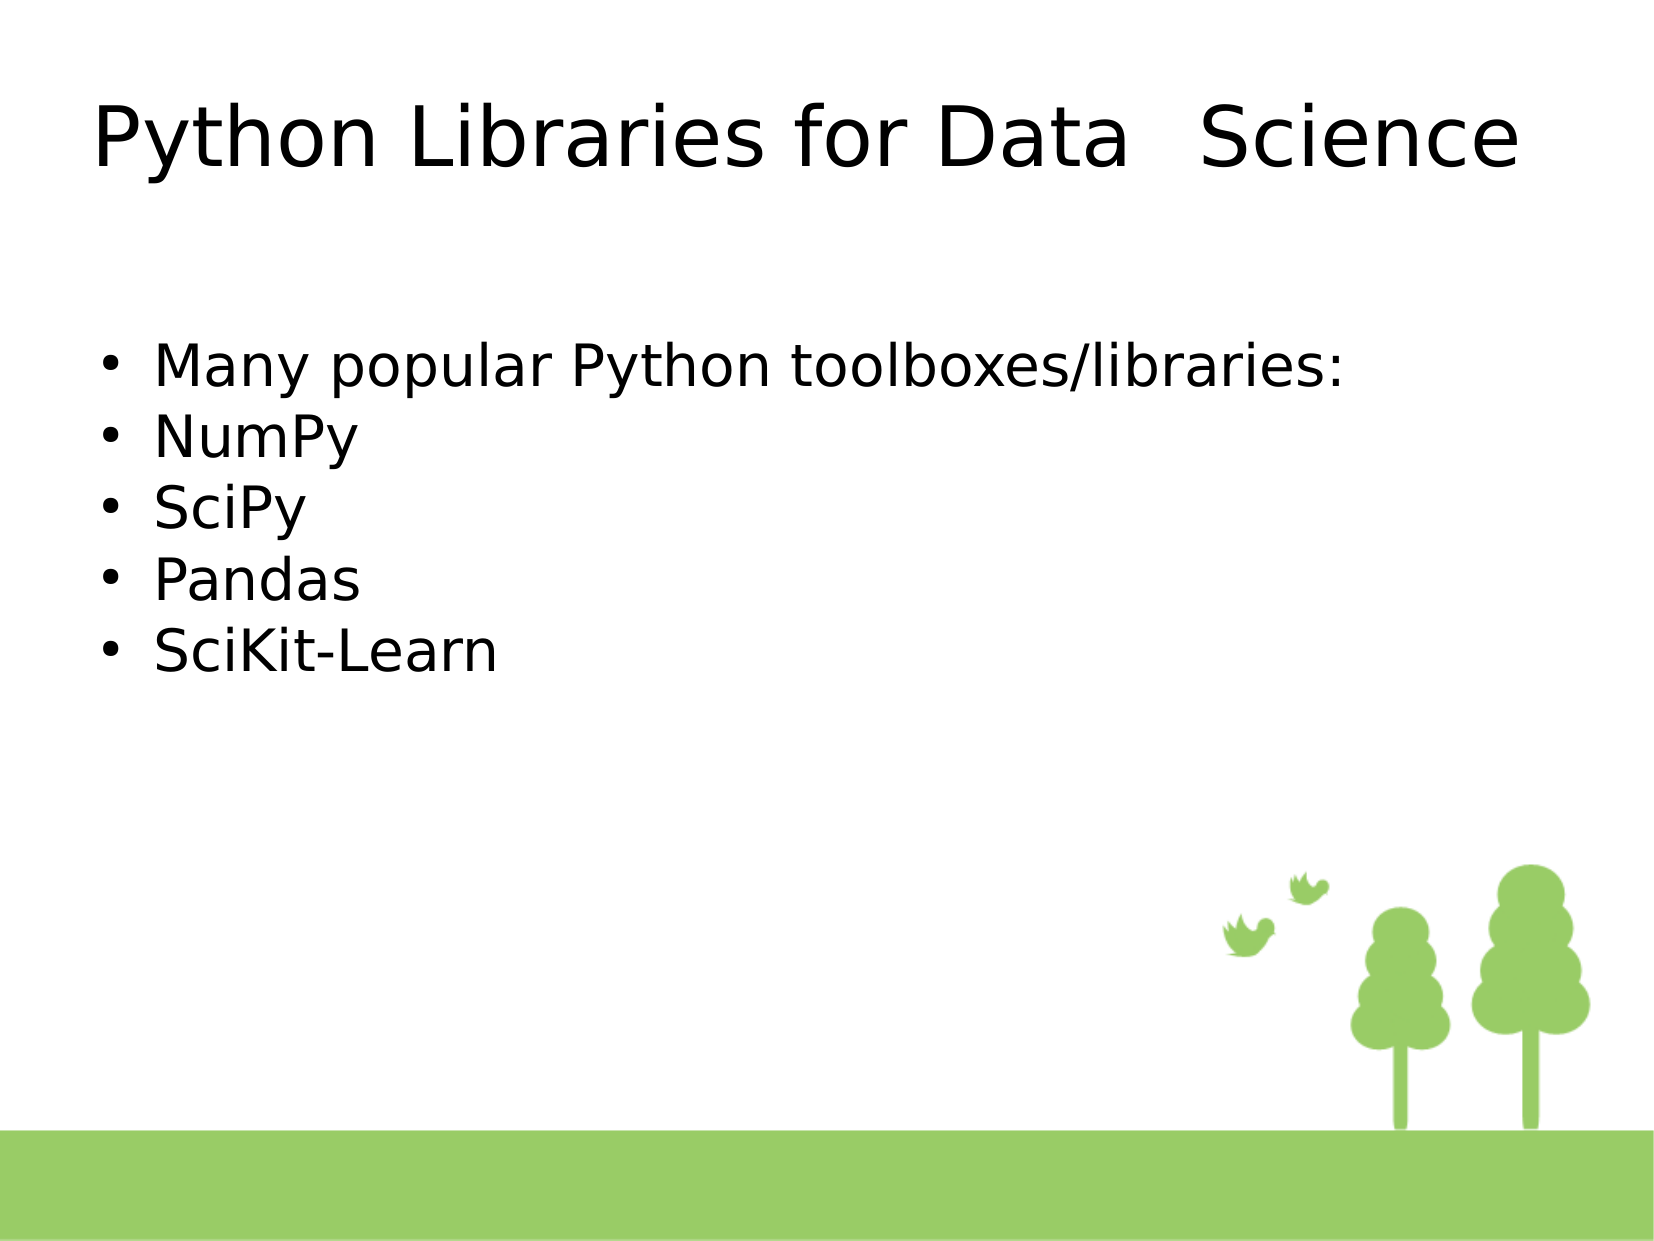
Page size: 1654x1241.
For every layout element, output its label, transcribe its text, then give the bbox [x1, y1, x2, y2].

picture [0, 0, 1654, 1241]
list Many popular Python toolboxes/libraries: NumPy SciPy Pandas SciKit-Learn [82, 337, 1571, 1057]
title Python Libraries for Data Science [76, 30, 1589, 249]
